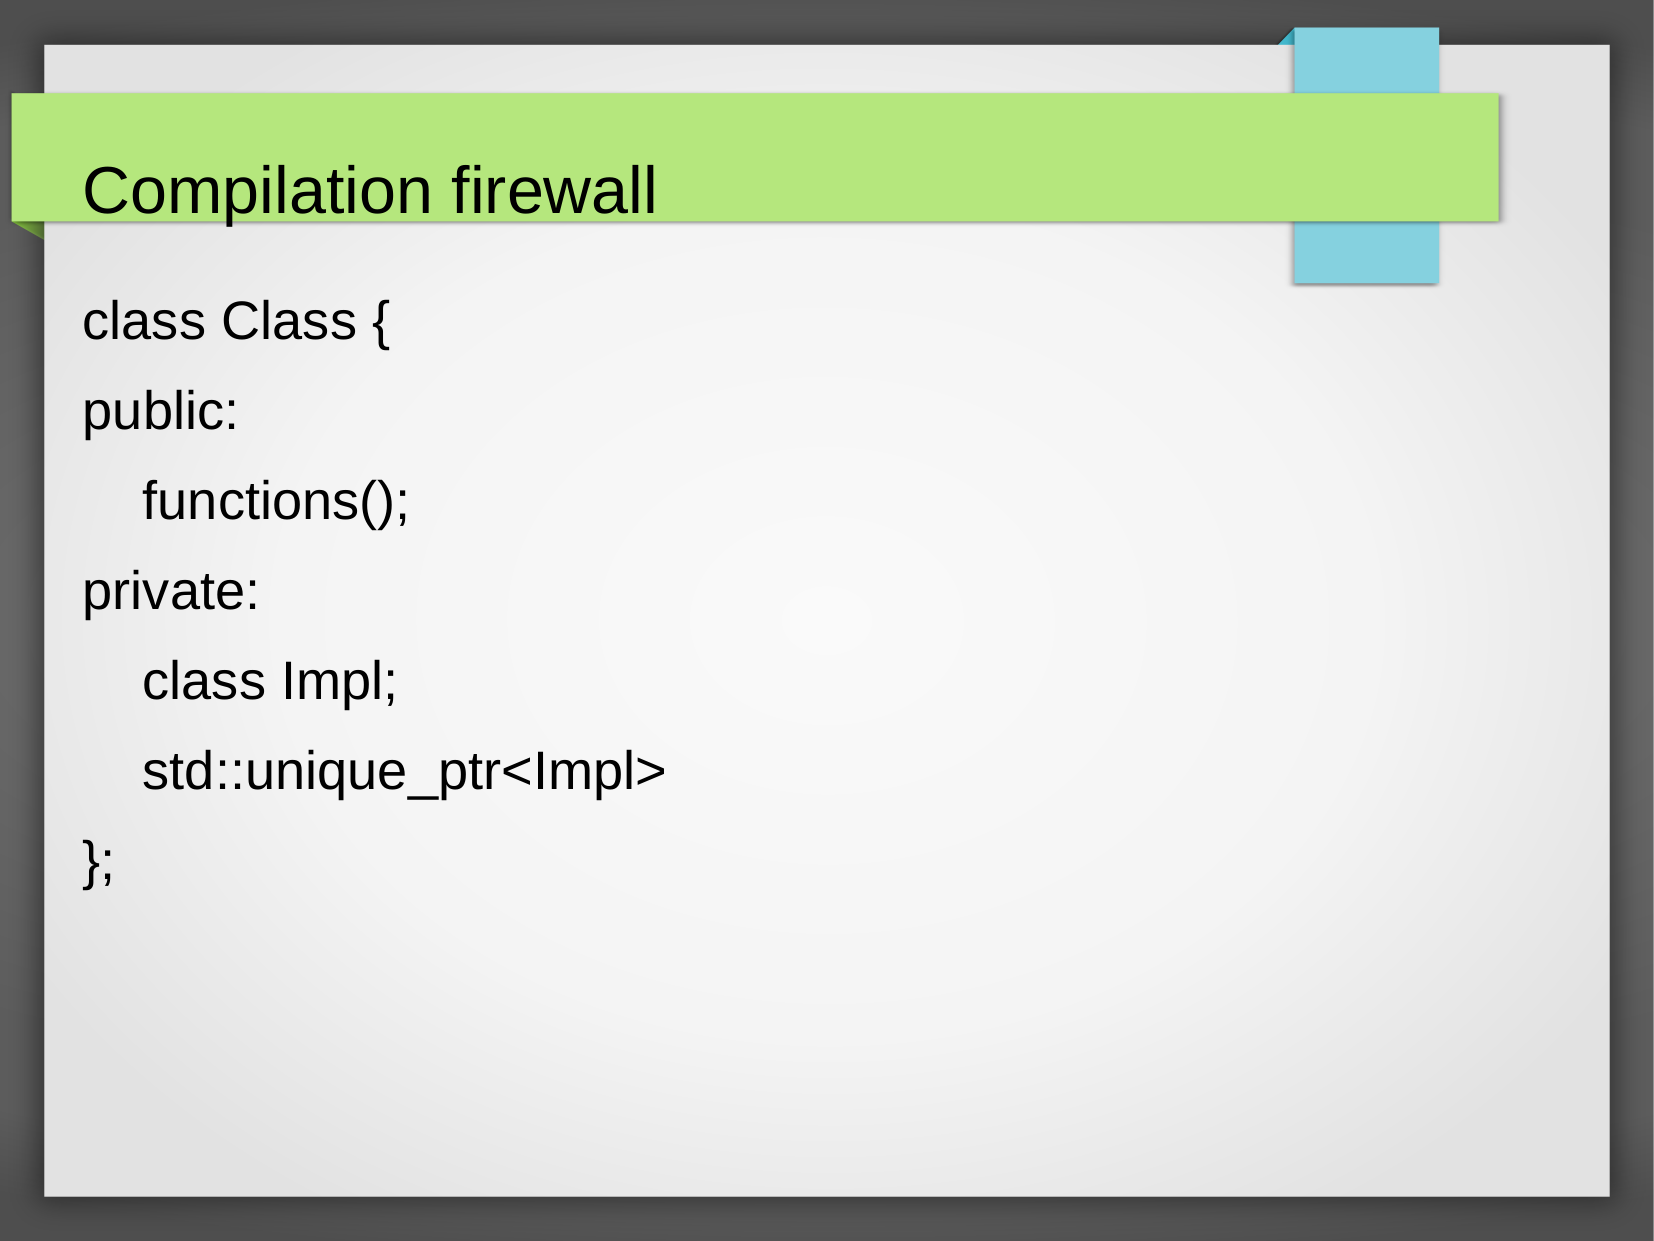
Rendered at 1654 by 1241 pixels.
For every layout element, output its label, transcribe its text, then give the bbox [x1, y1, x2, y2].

picture [0, 0, 1654, 1241]
title Compilation firewall [82, 49, 1571, 257]
list class Class { public: functions(); private: class Impl; std::unique_ptr<Impl> }; [82, 290, 1571, 1010]
